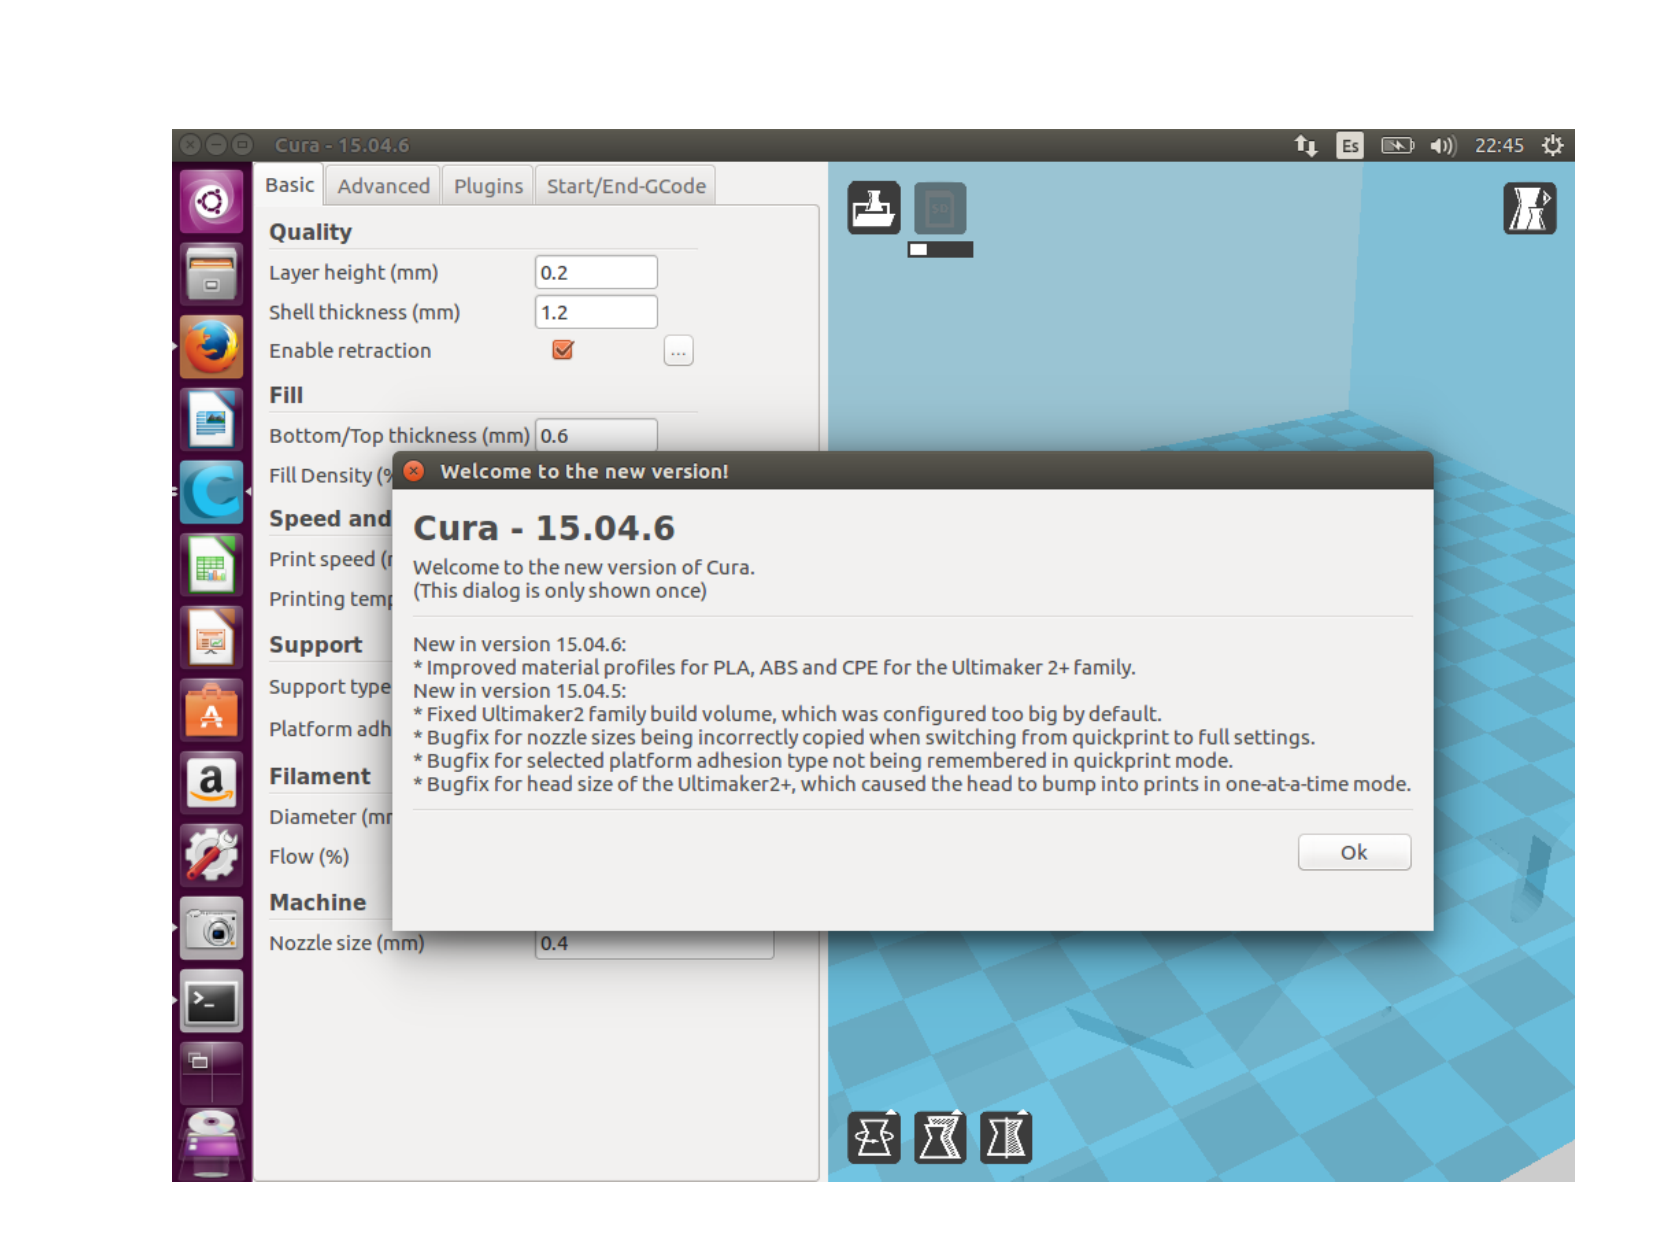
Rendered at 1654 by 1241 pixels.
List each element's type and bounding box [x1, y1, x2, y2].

picture [172, 129, 1575, 1182]
